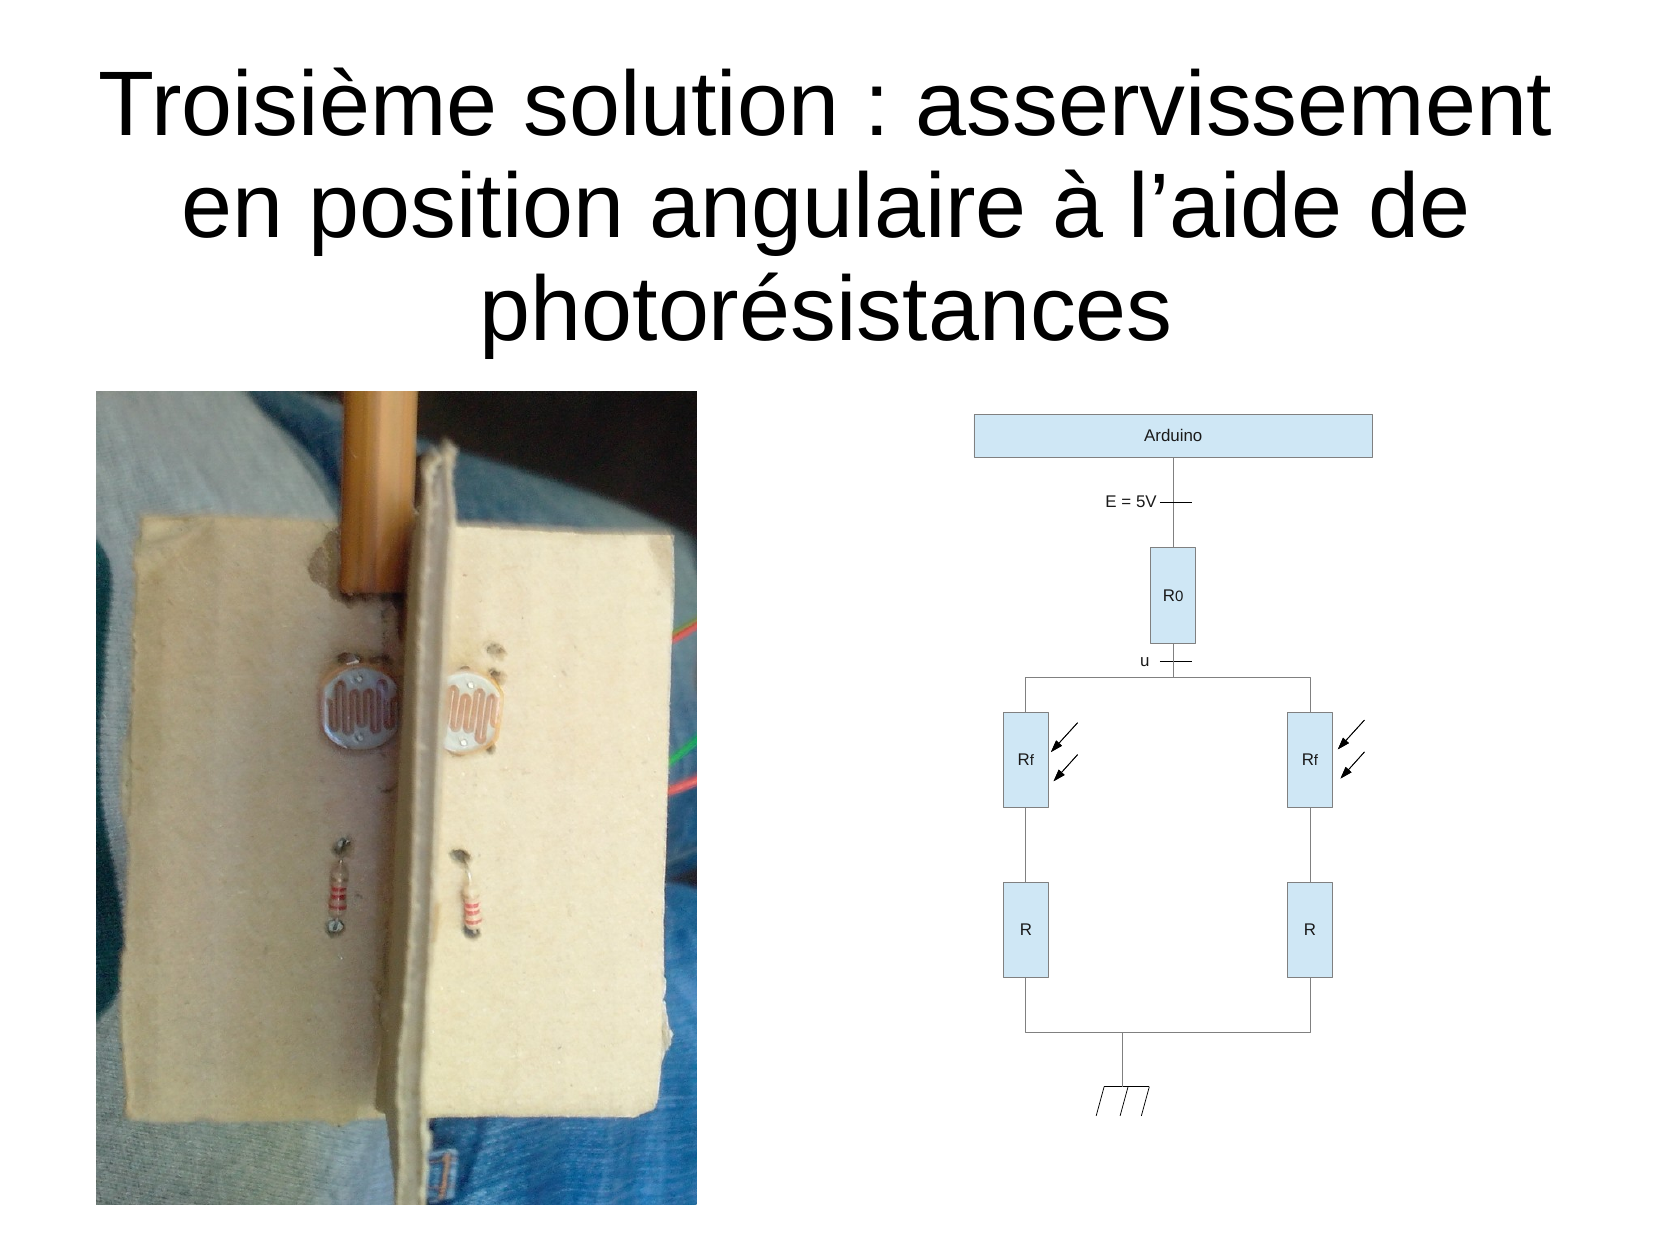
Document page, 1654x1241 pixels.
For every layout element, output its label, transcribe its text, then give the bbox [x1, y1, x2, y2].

title Troisième solution : asservissement en position angulaire à l’aide de photorésistances [82, 52, 1571, 360]
picture [96, 391, 697, 1205]
picture [888, 372, 1447, 1162]
